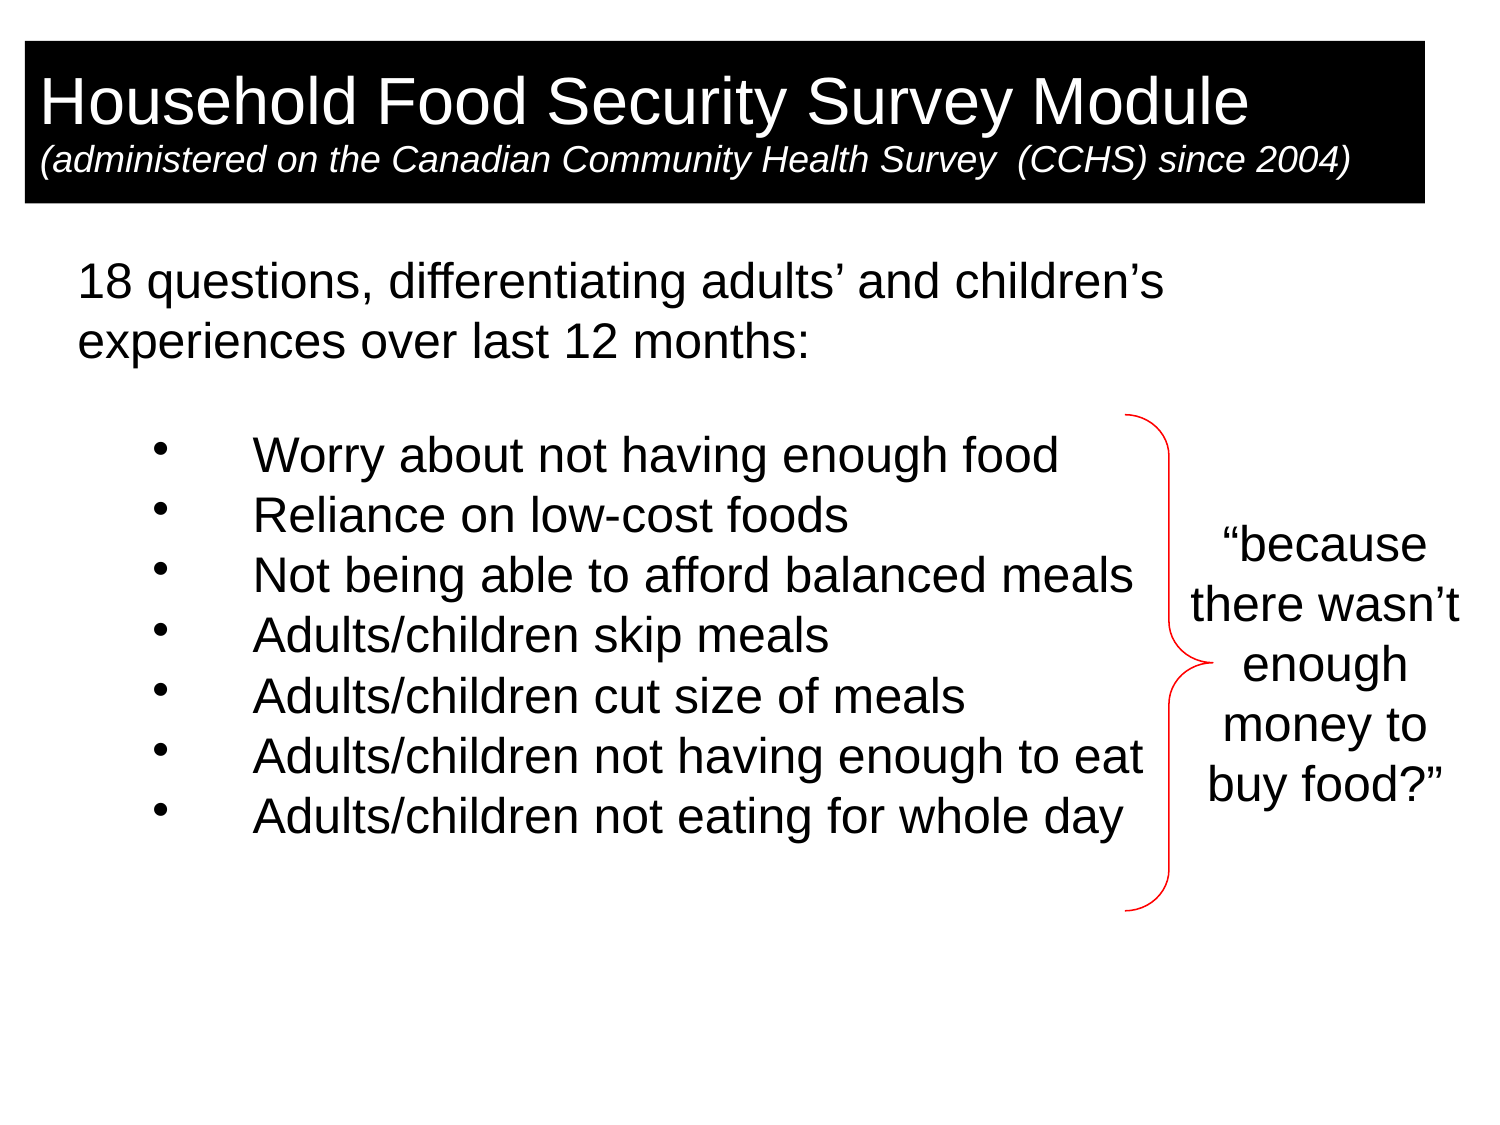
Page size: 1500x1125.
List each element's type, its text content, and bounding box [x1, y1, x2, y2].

text_box 18 questions, differentiating adults’ and children’s experiences over last 12 months: [62, 240, 1450, 376]
list Worry about not having enough food Reliance on low-cost foods Not being able to afford balanced meals Adults/children skip meals Adults/children cut size of meals Adults/children not having enough to eat Adults/children not eating for whole day [137, 425, 1188, 938]
title Household Food Security Survey Module (administered on the Canadian Community Health Survey (CCHS) since 2004) [24, 40, 1425, 204]
text_box “because there wasn’t enough money to buy food?” [1168, 503, 1482, 819]
